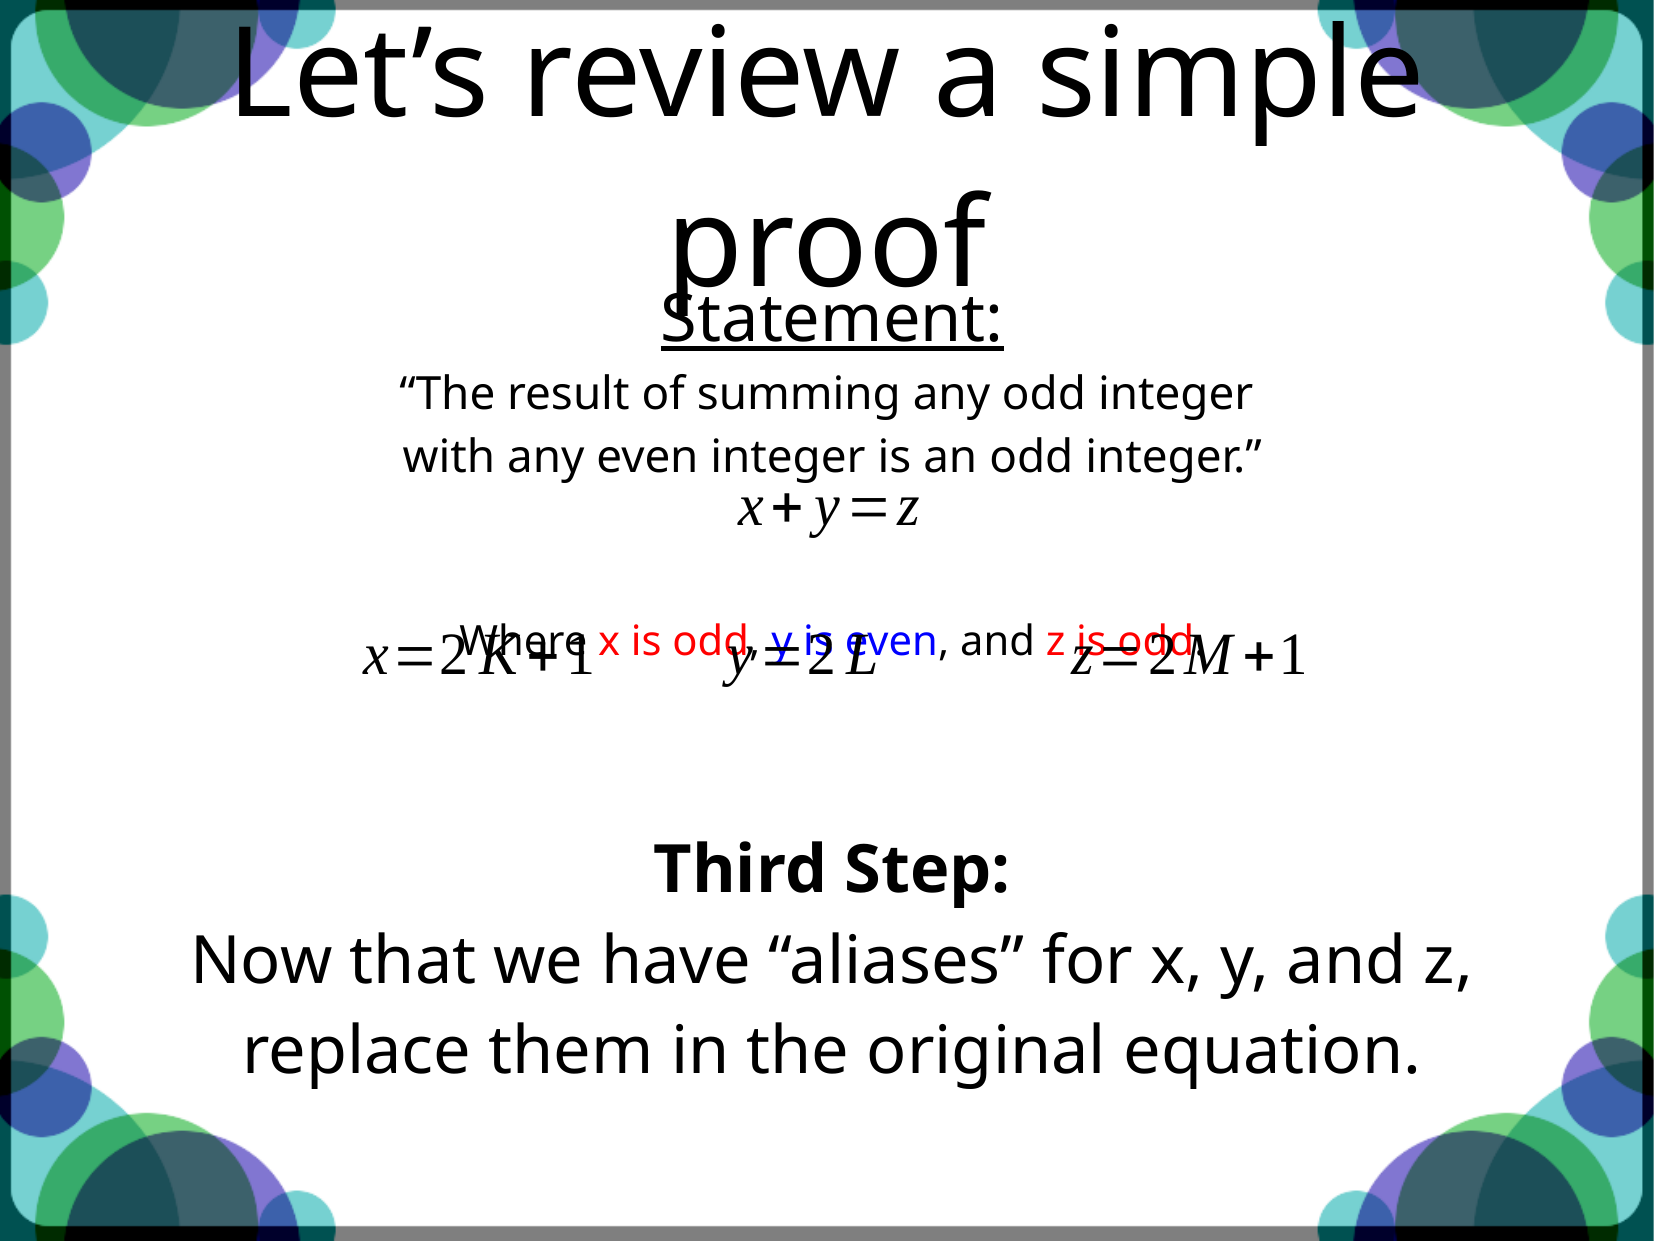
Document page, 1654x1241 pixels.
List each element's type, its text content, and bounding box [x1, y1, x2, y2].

chart [720, 473, 936, 541]
picture [0, 0, 1654, 1241]
chart [1053, 622, 1323, 690]
text_box Statement: “The result of summing any odd integer with any even integer is an odd integer.” Where x is odd, y is even, and z is odd. Third Step: Now that we have “aliases” for x, y, and z, replace them in the original equation. [135, 270, 1531, 949]
chart [705, 622, 892, 690]
chart [345, 622, 607, 690]
title Let’s review a simple proof [82, 49, 1571, 257]
